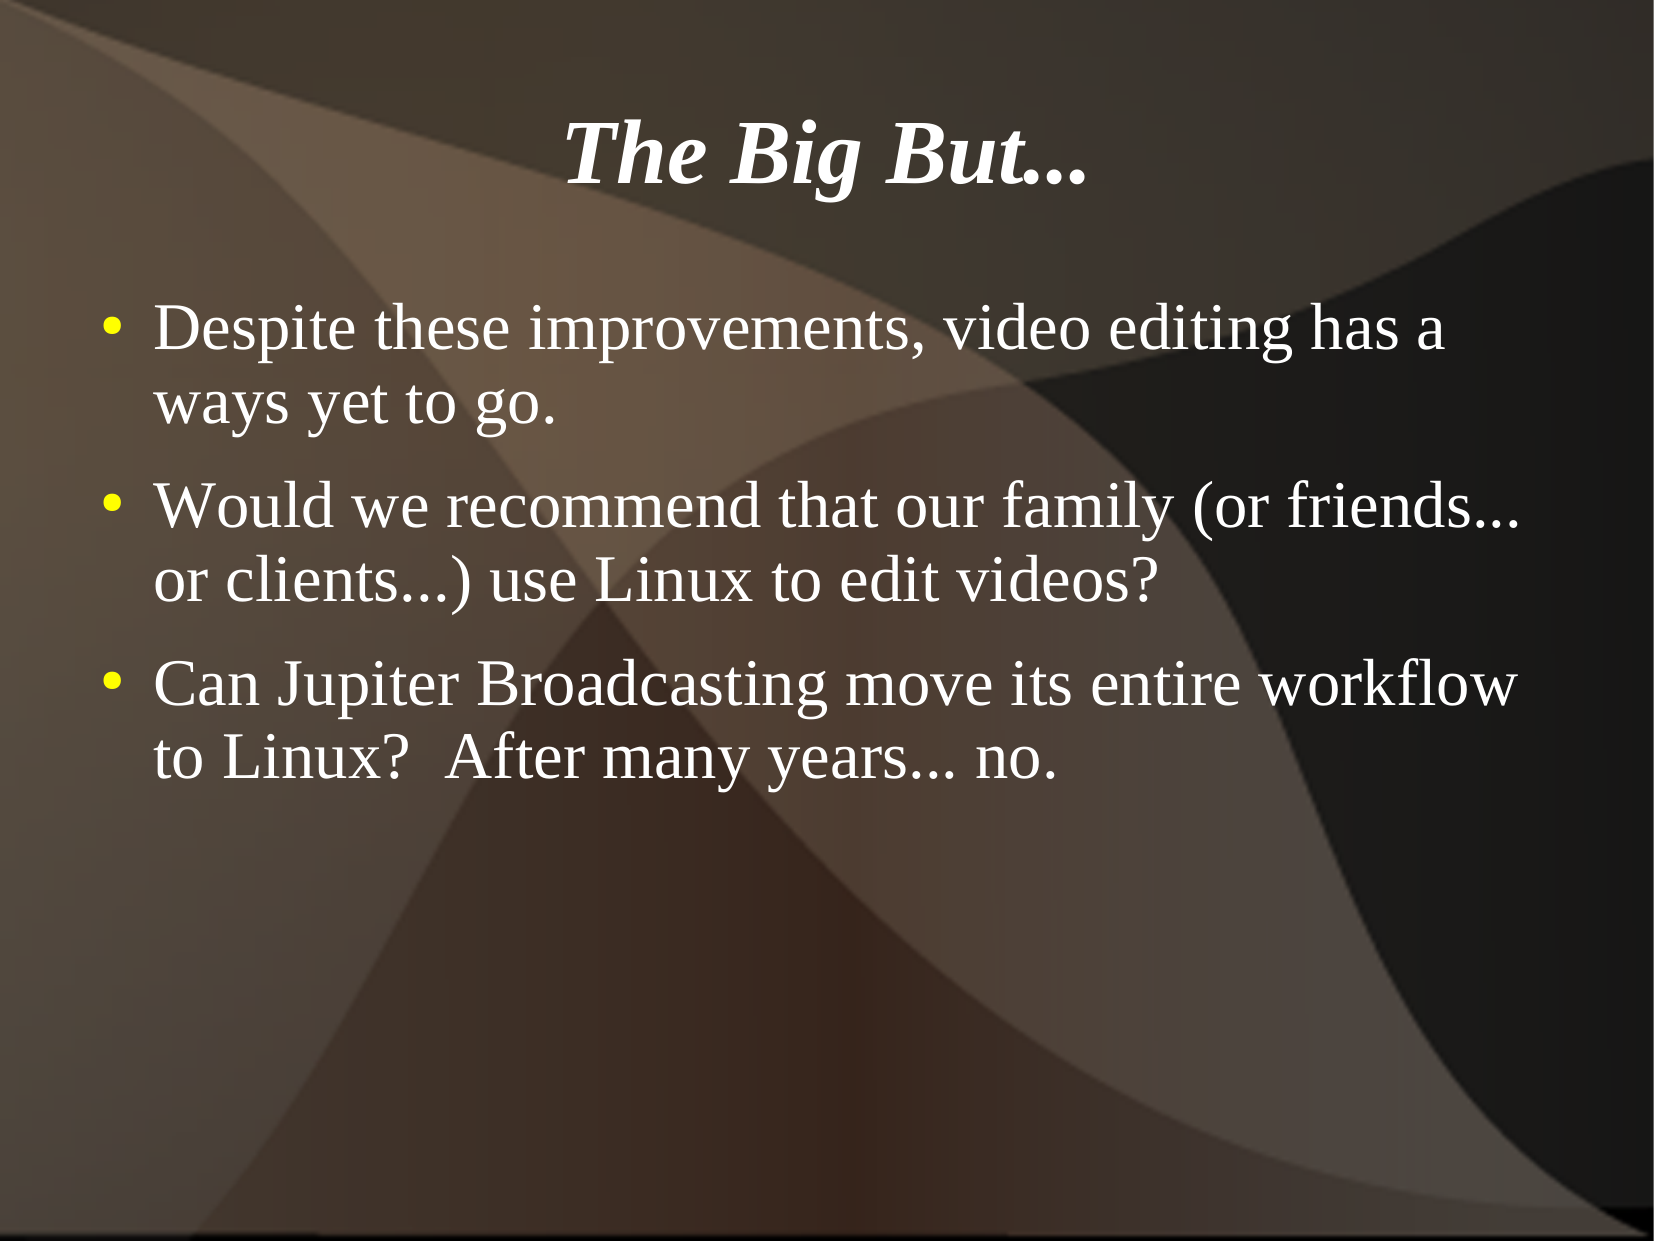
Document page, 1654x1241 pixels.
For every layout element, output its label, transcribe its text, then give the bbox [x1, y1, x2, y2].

list Despite these improvements, video editing has a ways yet to go. Would we recommend that our family (or friends... or clients...) use Linux to edit videos? Can Jupiter Broadcasting move its entire workflow to Linux? After many years... no. [82, 290, 1571, 1094]
picture [0, 0, 1654, 1241]
title The Big But... [82, 56, 1571, 250]
